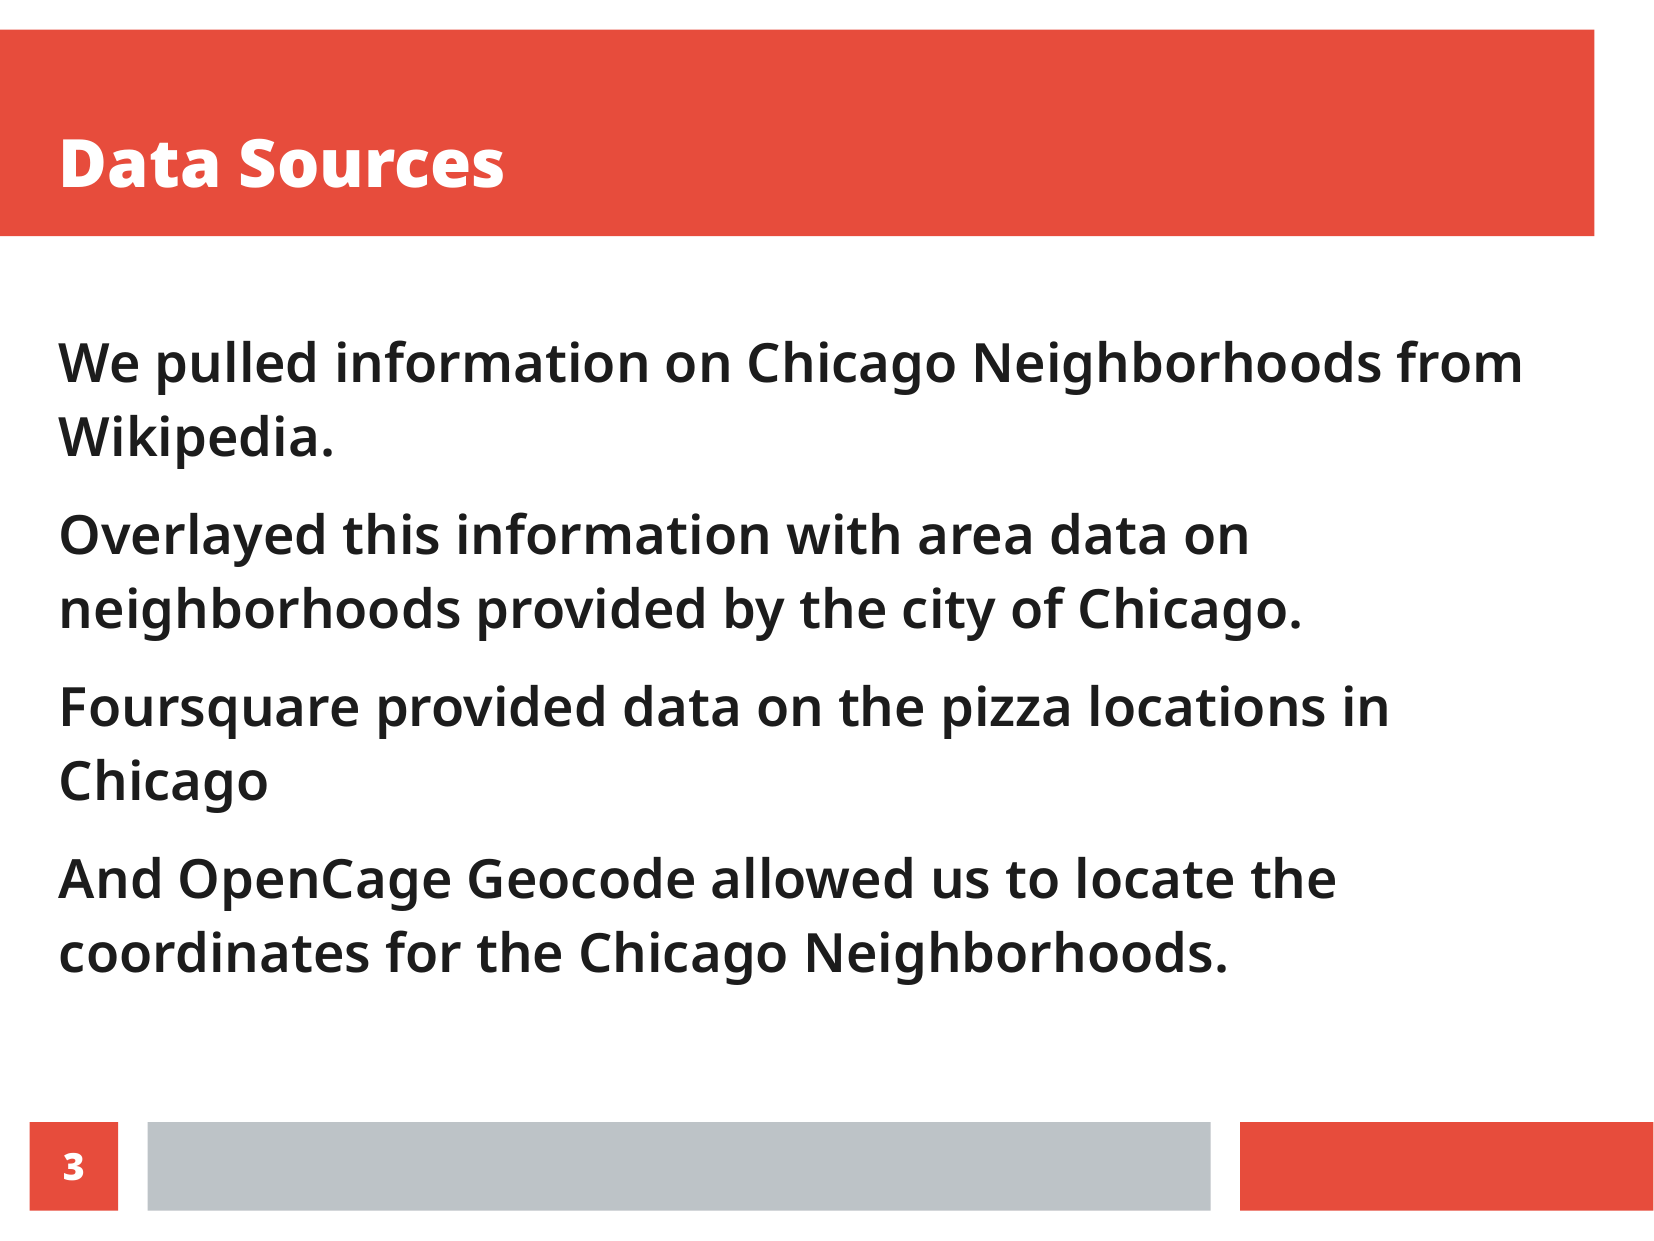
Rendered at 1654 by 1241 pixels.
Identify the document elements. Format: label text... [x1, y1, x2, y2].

title Data Sources [59, 59, 1595, 207]
list We pulled information on Chicago Neighborhoods from Wikipedia. Overlayed this information with area data on neighborhoods provided by the city of Chicago. Foursquare provided data on the pizza locations in Chicago And OpenCage Geocode allowed us to locate the coordinates for the Chicago Neighborhoods. [59, 324, 1565, 1093]
